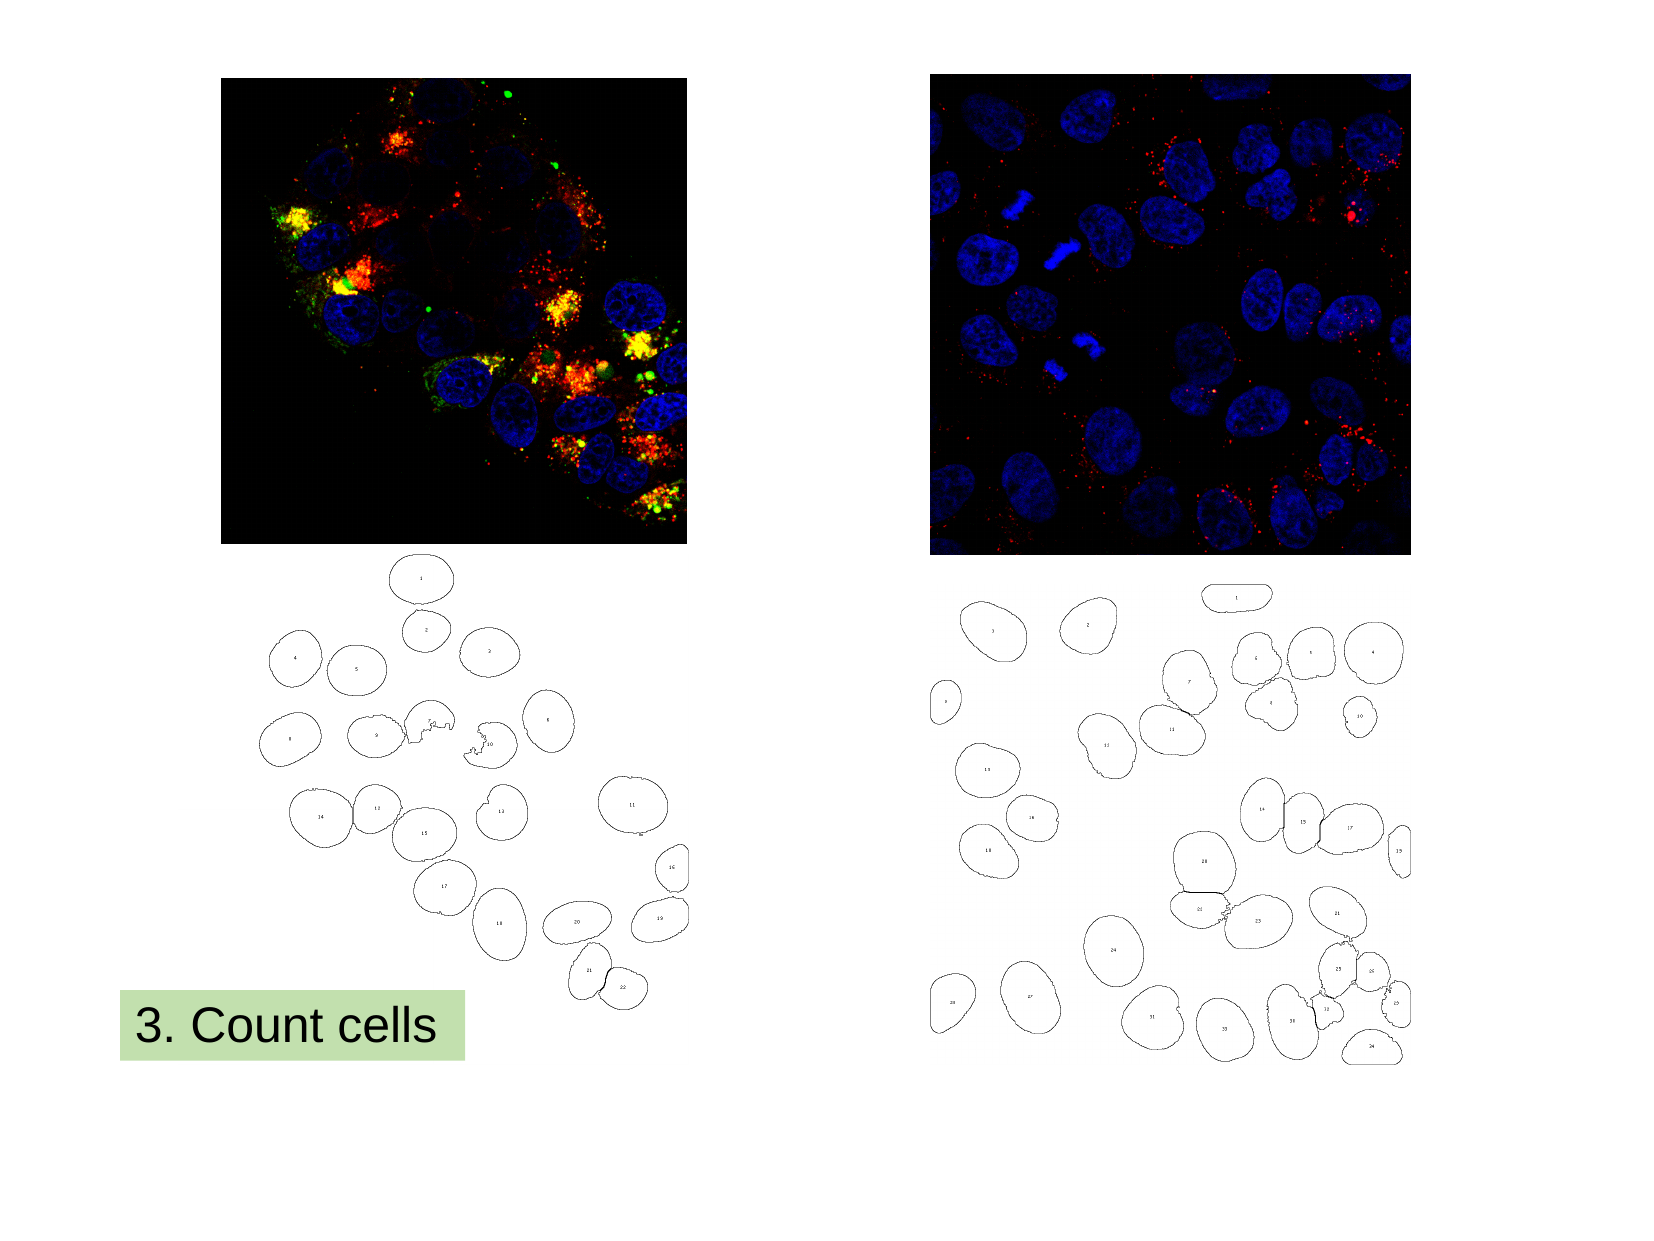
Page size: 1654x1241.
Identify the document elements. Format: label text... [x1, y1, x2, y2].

picture [930, 584, 1411, 1066]
picture [178, 554, 689, 1066]
picture [930, 74, 1411, 556]
picture [221, 78, 687, 544]
text_box 3. Count cells [120, 990, 466, 1055]
